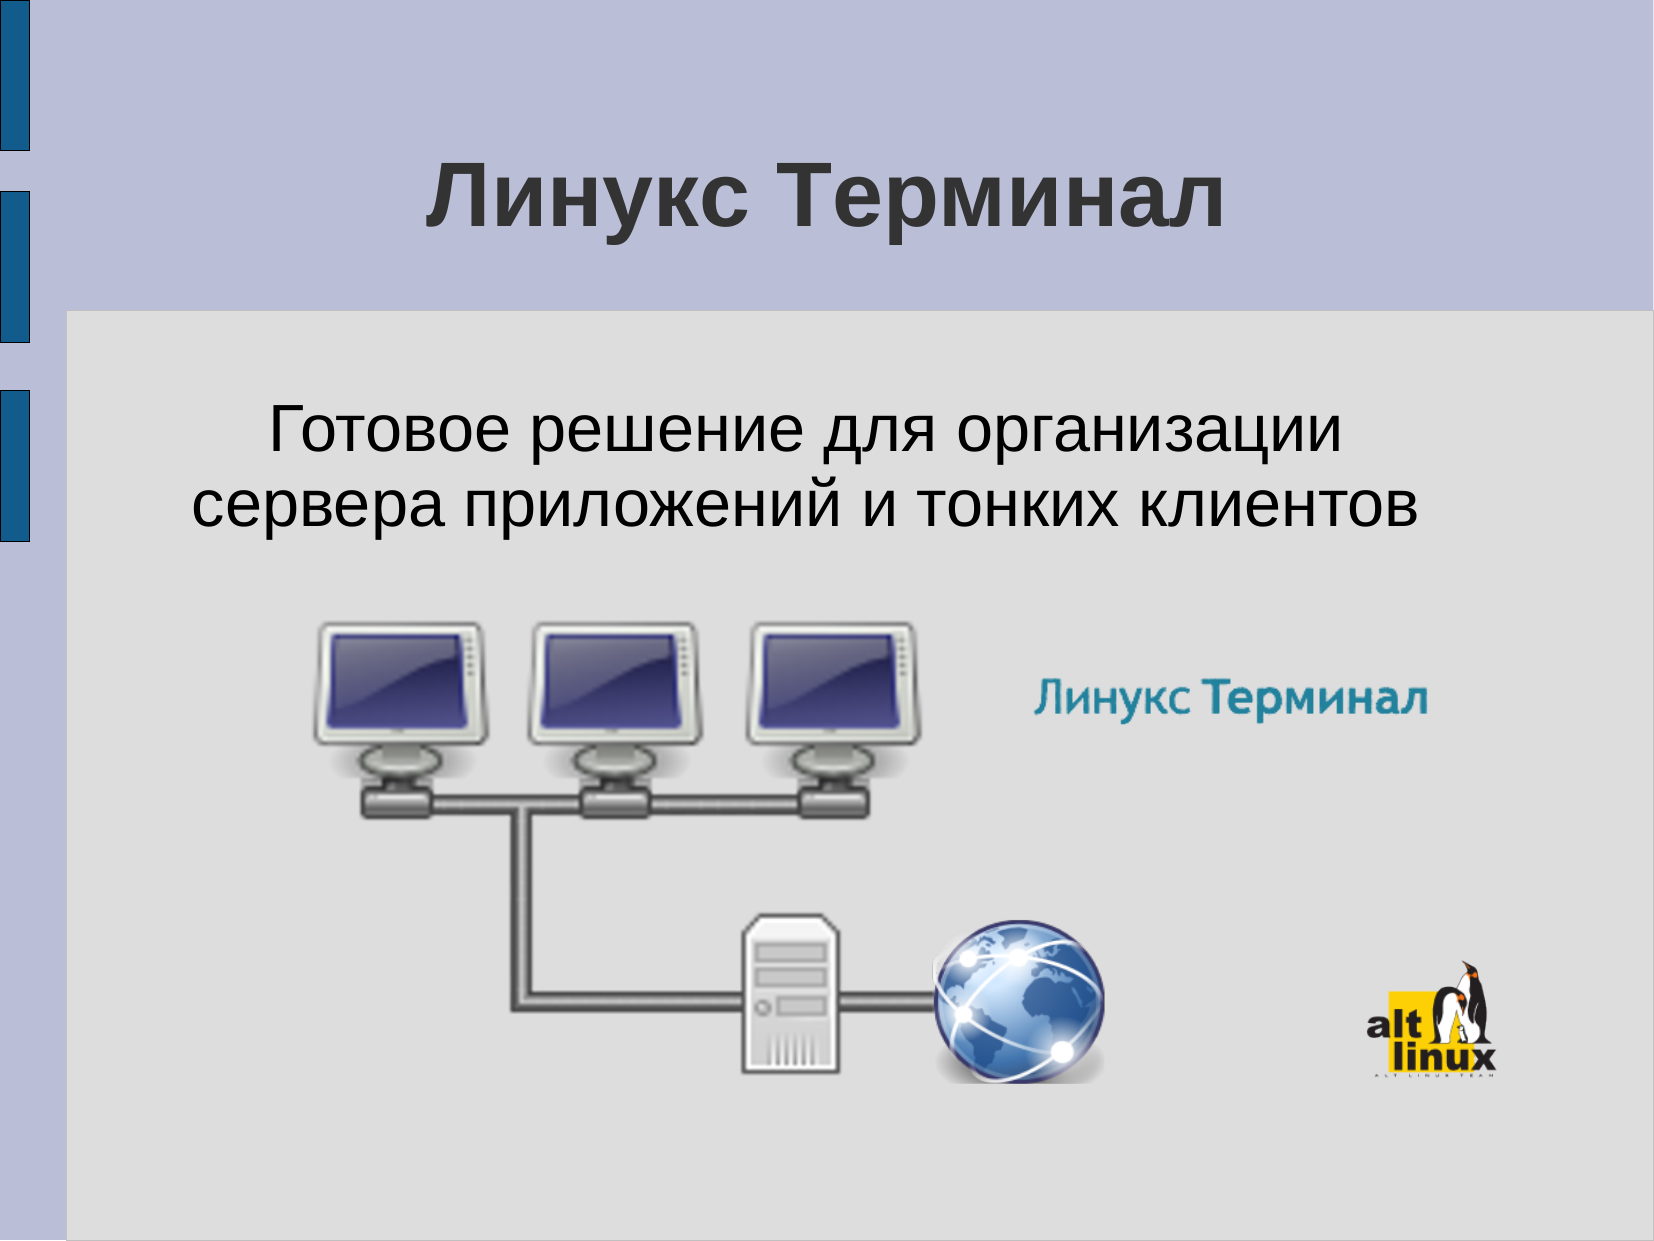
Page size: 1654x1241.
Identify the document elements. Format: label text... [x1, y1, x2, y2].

text_box Готовое решение для организации сервера приложений и тонких клиентов [177, 383, 1515, 562]
picture [236, 560, 1506, 1139]
title Линукс Терминал [121, 91, 1534, 299]
picture [1358, 944, 1506, 1093]
